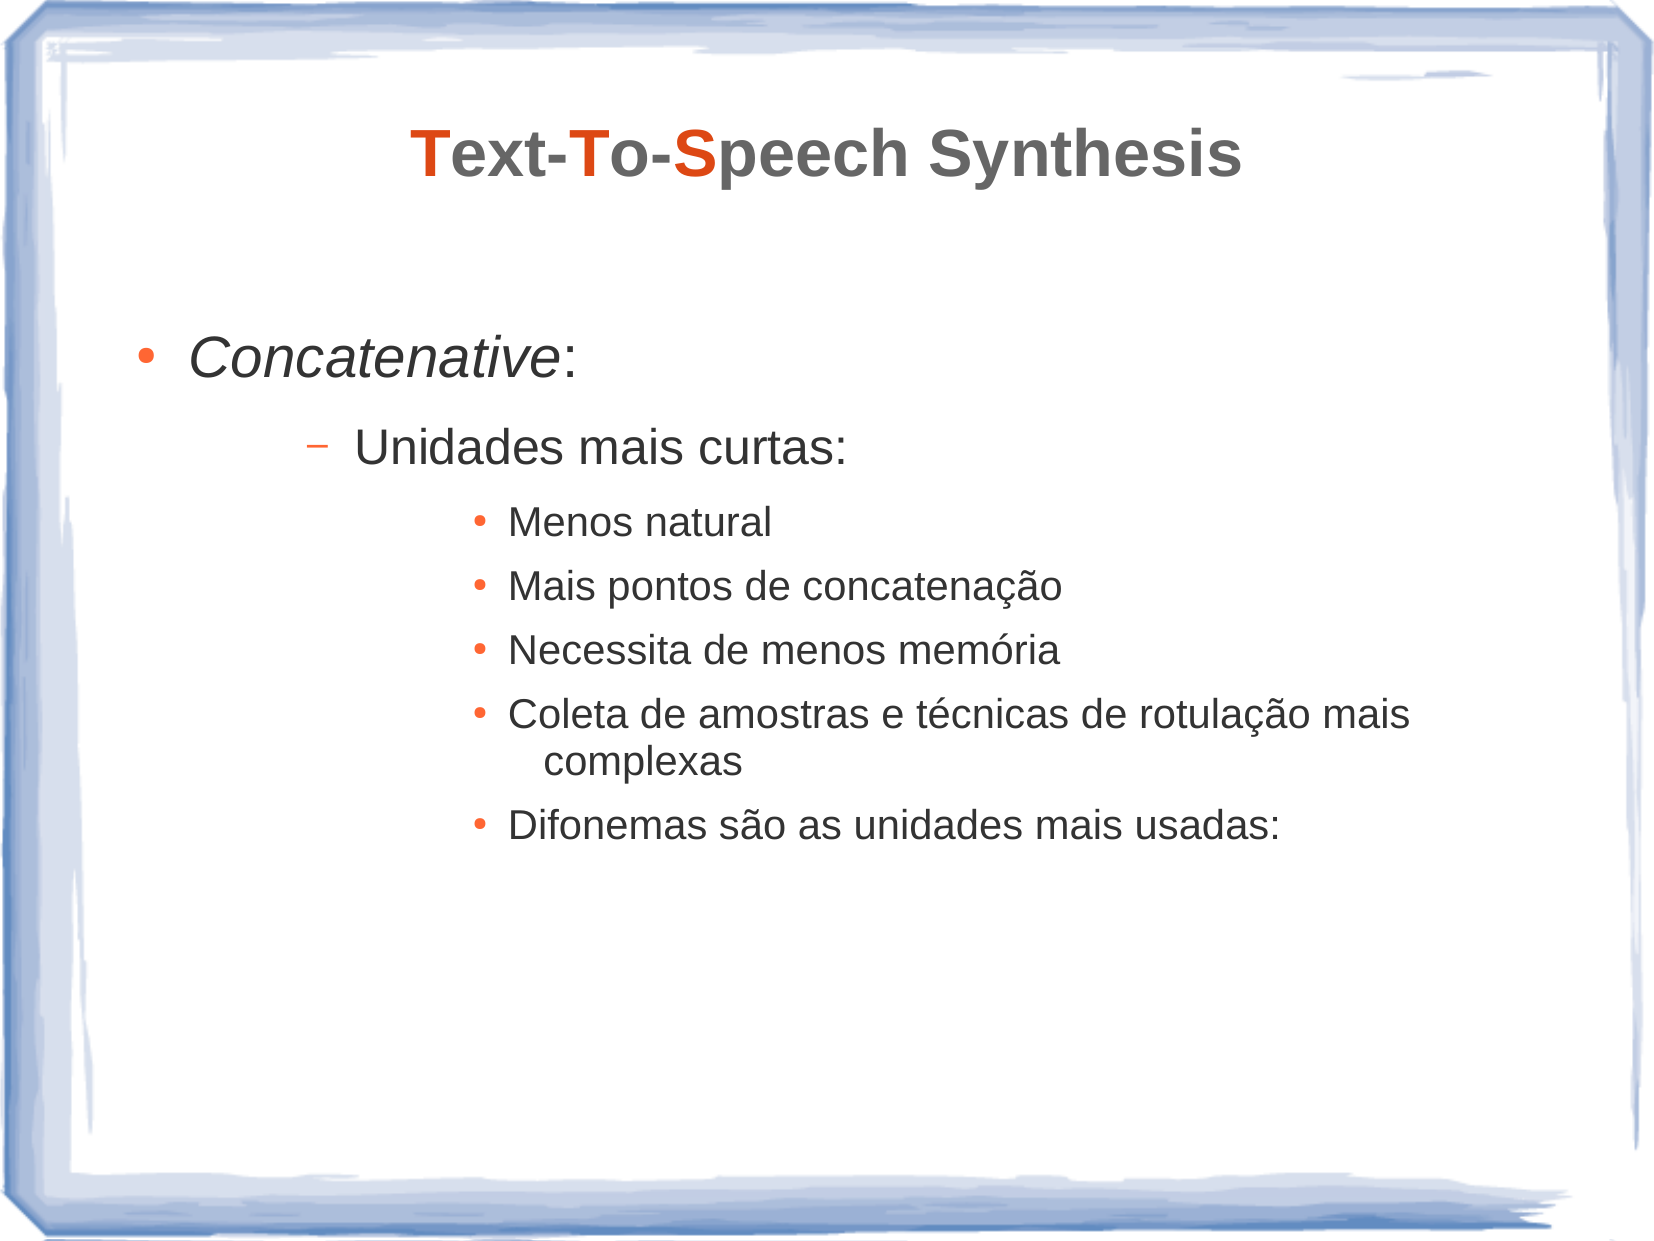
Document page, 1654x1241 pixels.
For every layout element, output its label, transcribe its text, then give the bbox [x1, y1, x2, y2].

picture [0, 0, 1654, 1241]
list Concatenative: Unidades mais curtas: Menos natural Mais pontos de concatenação Necessita de menos memória Coleta de amostras e técnicas de rotulação mais complexas Difonemas são as unidades mais usadas: [118, 324, 1571, 1045]
title Text-To-Speech Synthesis [82, 49, 1571, 257]
